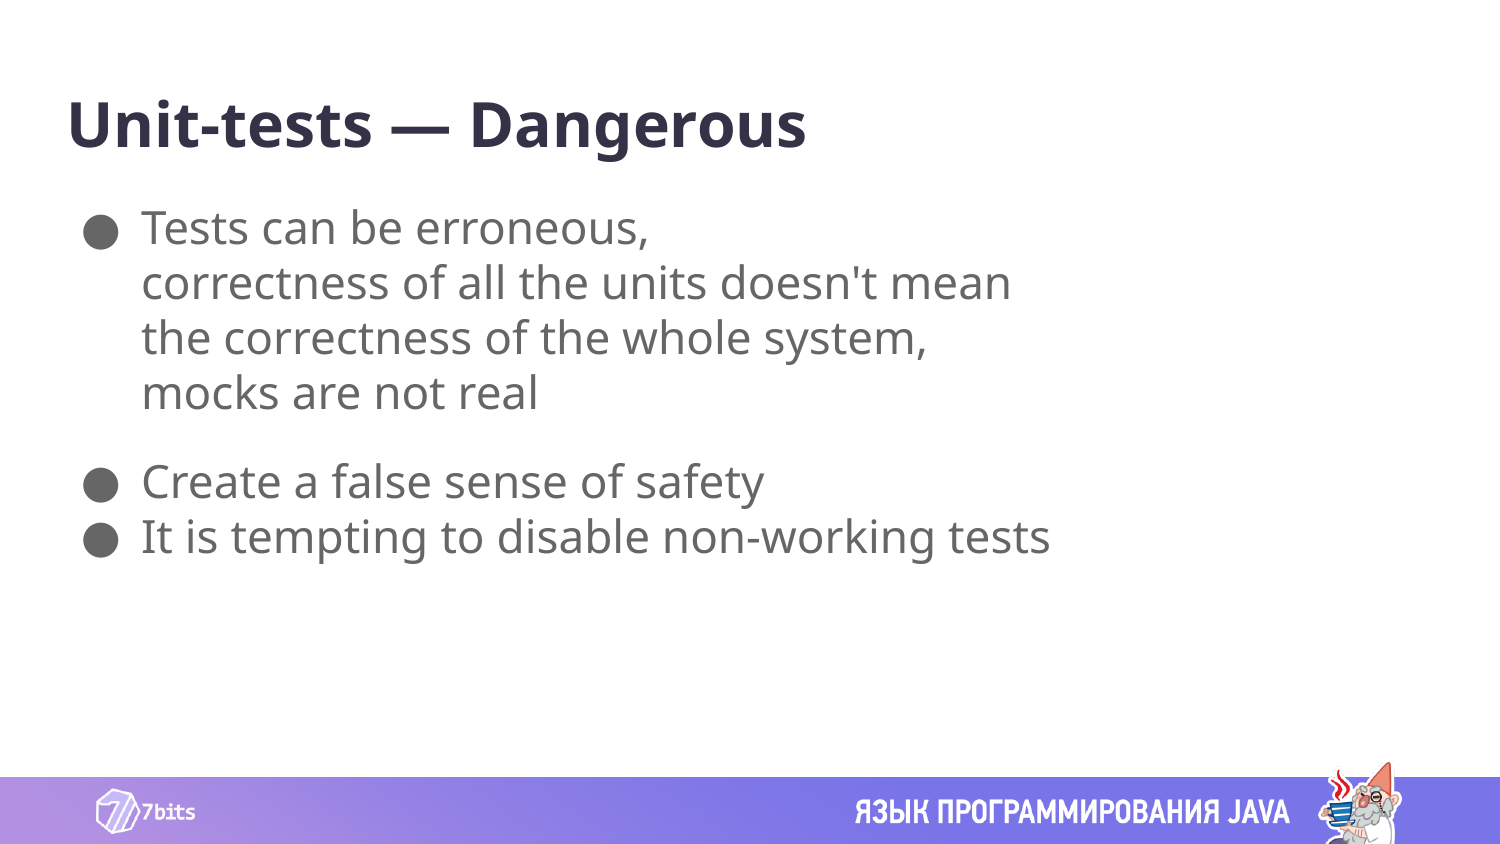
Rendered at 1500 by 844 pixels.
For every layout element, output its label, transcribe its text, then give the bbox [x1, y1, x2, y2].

picture [0, 717, 1500, 844]
title Unit-tests — Dangerous [51, 69, 1449, 164]
list Tests can be erroneous, correctness of all the units doesn't mean the correctness of the whole system, mocks are not real Create a false sense of safety It is tempting to disable non-working tests [51, 184, 1449, 745]
